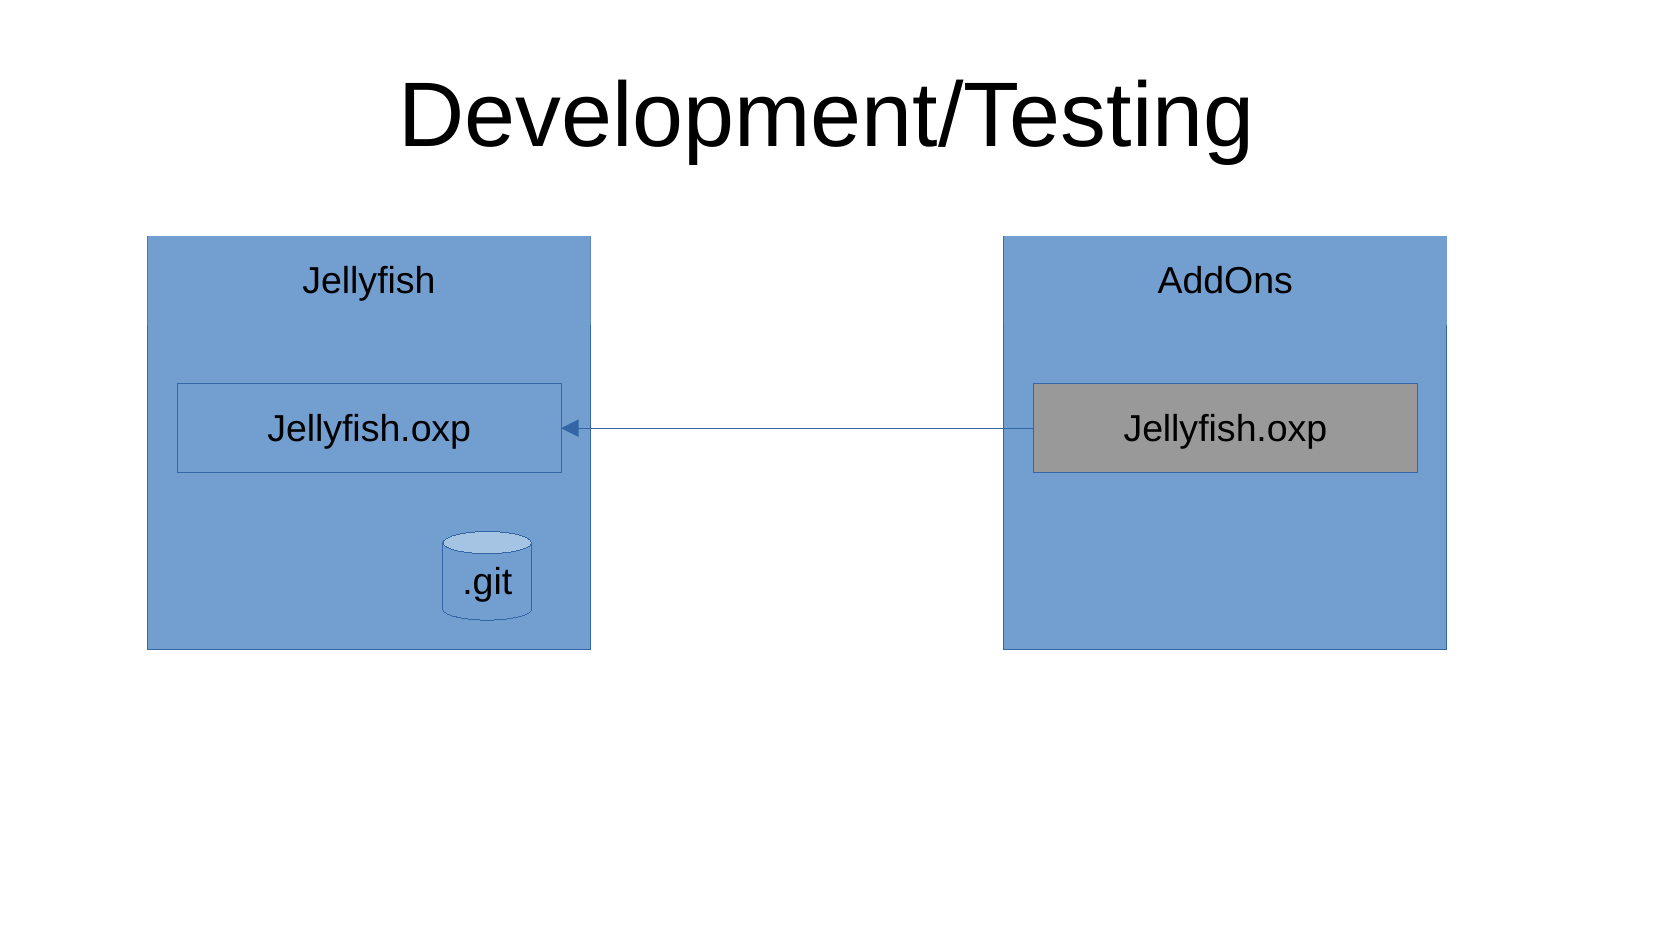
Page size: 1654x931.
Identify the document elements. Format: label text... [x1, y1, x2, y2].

text_box [1003, 325, 1447, 650]
text_box AddOns [1003, 236, 1447, 325]
text_box Jellyfish.oxp [177, 383, 562, 473]
text_box Jellyfish.oxp [1033, 383, 1418, 473]
text_box .git [442, 543, 532, 621]
title Development/Testing [82, 37, 1571, 193]
text_box [147, 325, 591, 650]
text_box Jellyfish [147, 236, 591, 325]
